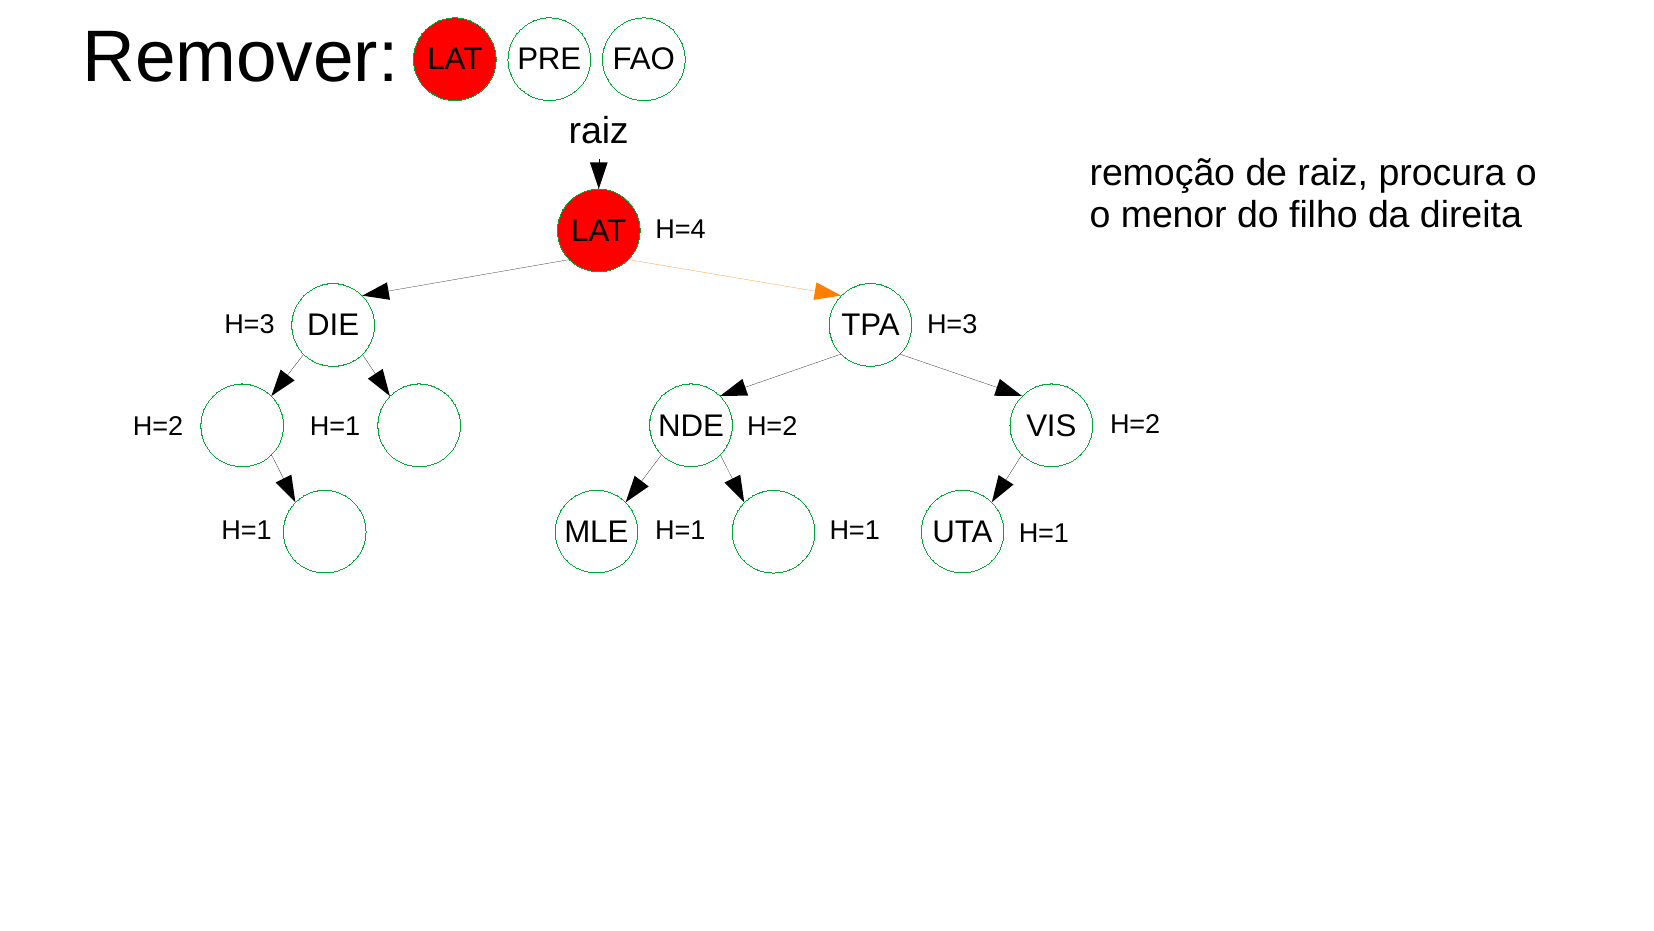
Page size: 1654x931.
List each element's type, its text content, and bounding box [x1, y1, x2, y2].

text_box PRE [507, 17, 591, 101]
text_box H=1 [640, 507, 721, 553]
title Remover: [82, 0, 402, 138]
text_box raiz [553, 102, 644, 160]
text_box BUA [200, 383, 284, 467]
text_box NDE [649, 383, 733, 467]
text_box VIS [1010, 383, 1093, 467]
text_box TPA [829, 283, 912, 367]
text_box H=1 [206, 507, 287, 553]
text_box FAO [377, 383, 461, 467]
text_box H=2 [732, 403, 813, 449]
text_box FAO [602, 17, 686, 101]
text_box LAT [413, 17, 497, 101]
text_box H=3 [912, 301, 993, 347]
text_box DIE [291, 283, 375, 367]
text_box H=2 [1095, 401, 1176, 447]
text_box H=1 [1003, 510, 1084, 556]
text_box CML [283, 490, 367, 573]
text_box H=2 [118, 403, 199, 449]
text_box PRE [732, 490, 815, 574]
text_box H=3 [209, 301, 290, 347]
text_box H=4 [640, 206, 721, 252]
text_box remoção de raiz, procura o o menor do filho da direita [1074, 143, 1654, 327]
text_box UTA [921, 490, 1003, 573]
text_box H=1 [295, 403, 376, 449]
text_box H=1 [814, 507, 895, 553]
text_box MLE [555, 490, 638, 573]
text_box LAT [557, 189, 640, 272]
